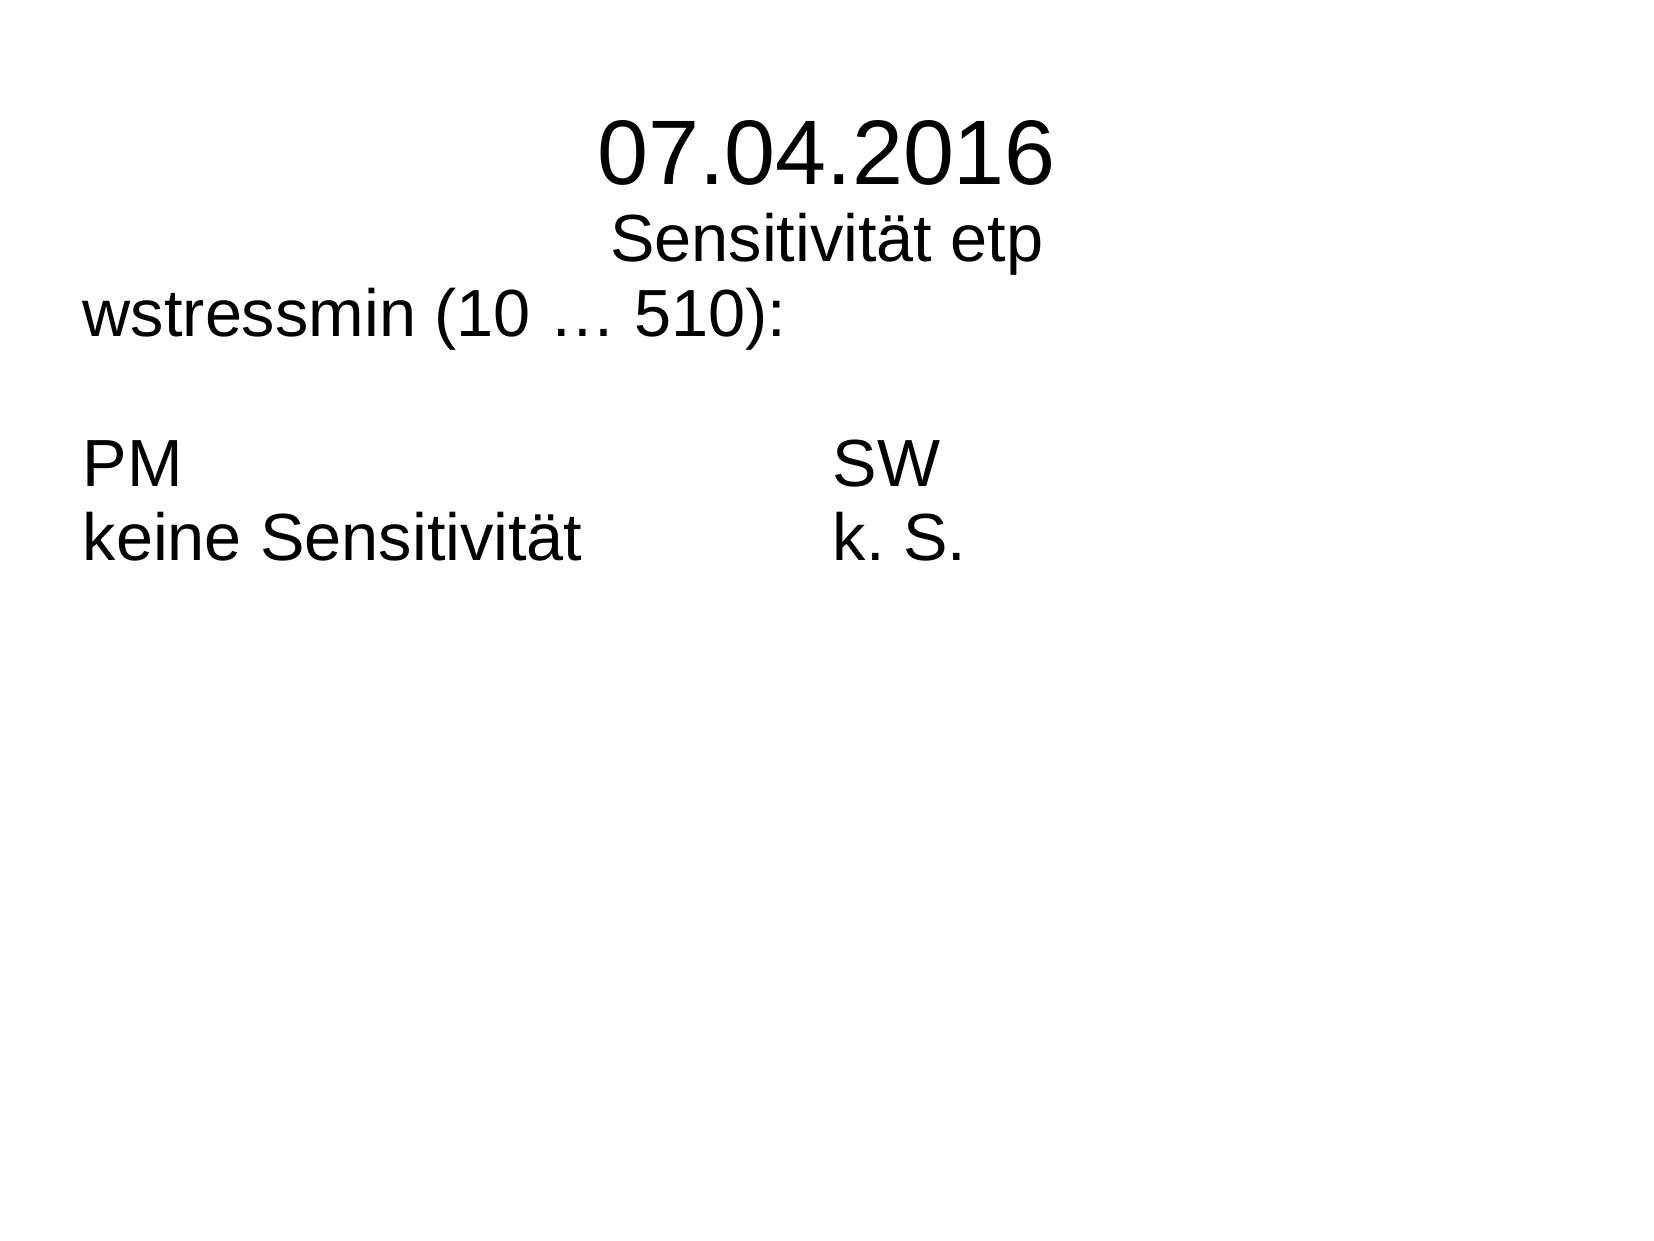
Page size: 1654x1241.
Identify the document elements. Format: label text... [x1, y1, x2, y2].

subtitle Sensitivität etp wstressmin (10 … 510): PM SW keine Sensitivität k. S. [82, 201, 1571, 1099]
title 07.04.2016 [82, 49, 1571, 201]
